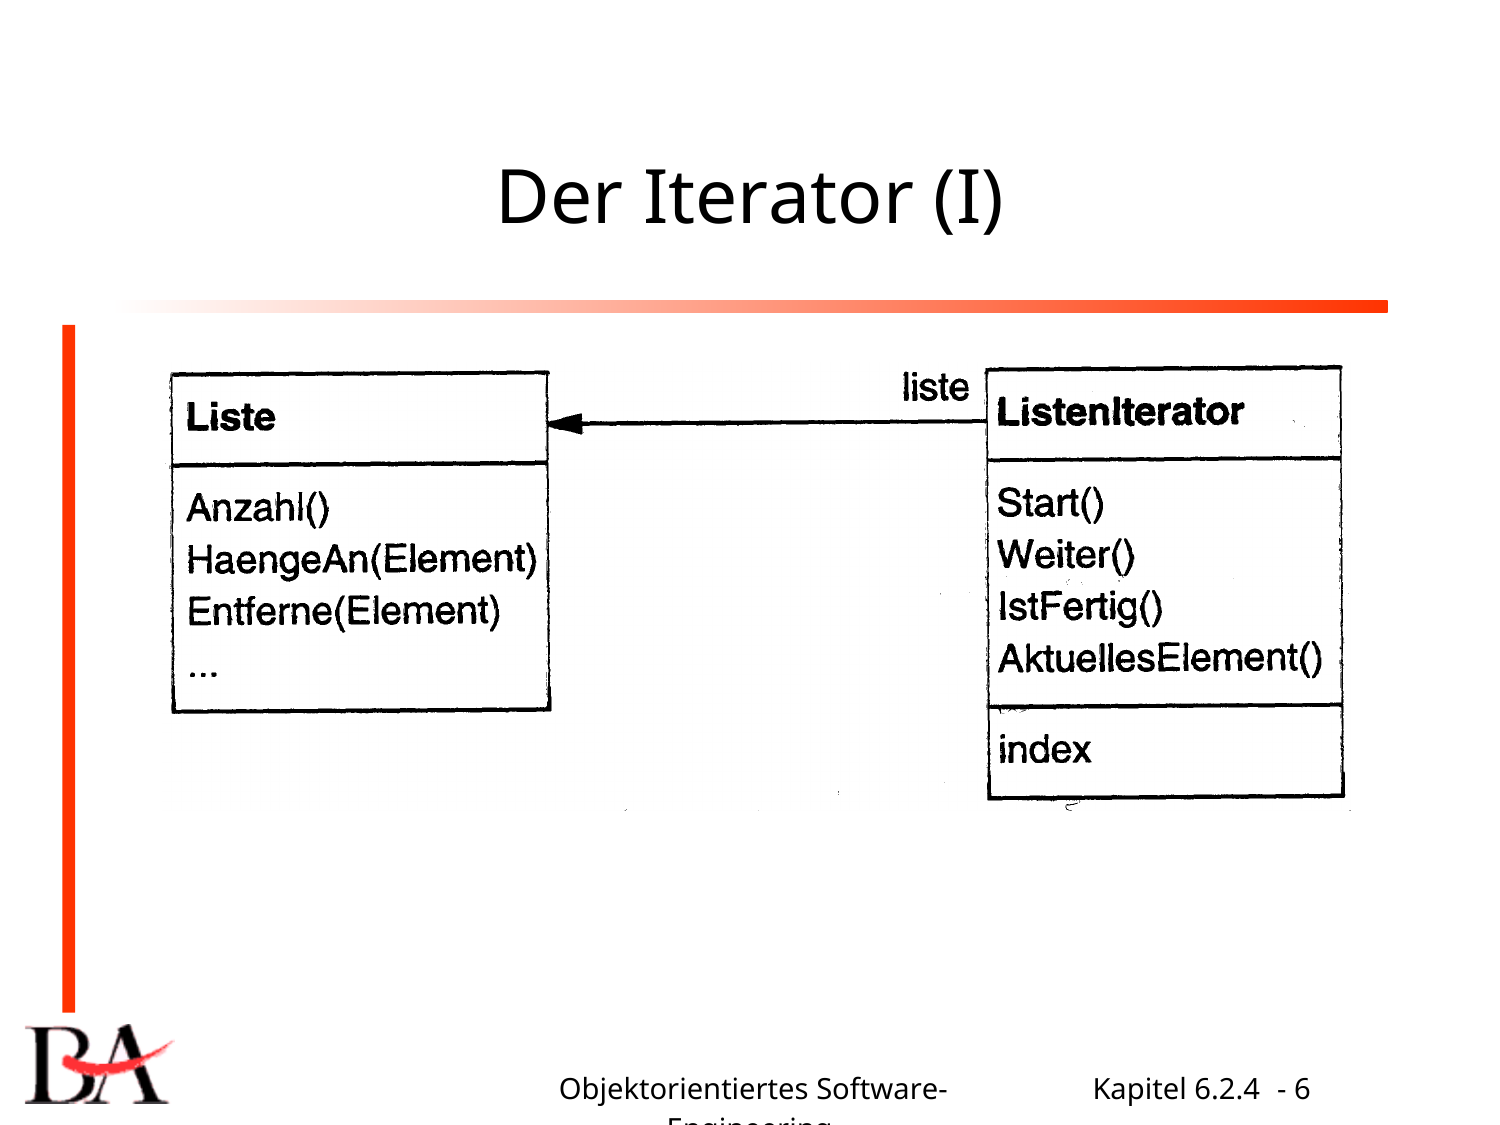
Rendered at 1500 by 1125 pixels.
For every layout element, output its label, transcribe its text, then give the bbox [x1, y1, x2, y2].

chart [162, 362, 1351, 811]
title Der Iterator (I) [112, 99, 1388, 288]
picture [24, 1024, 175, 1104]
